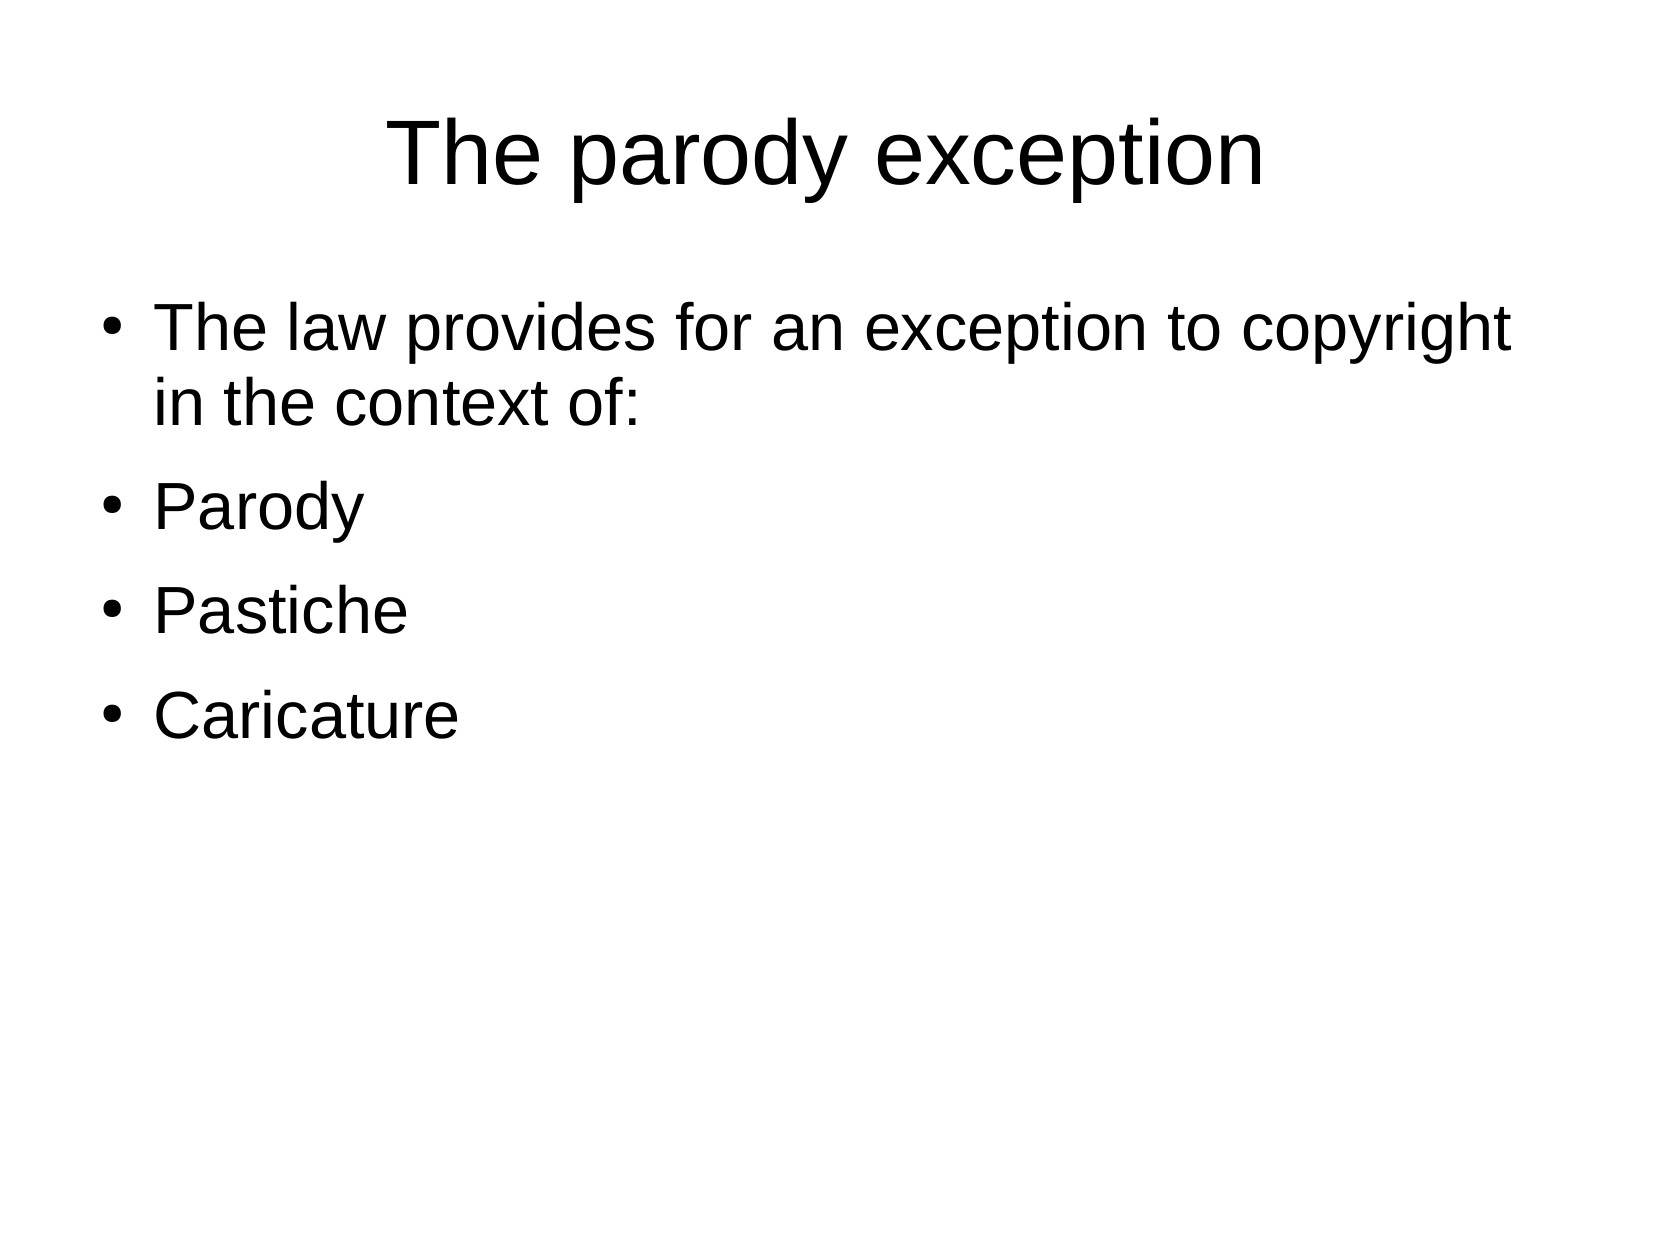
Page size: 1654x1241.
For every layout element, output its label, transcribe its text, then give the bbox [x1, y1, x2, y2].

list The law provides for an exception to copyright in the context of: Parody Pastiche Caricature [82, 290, 1538, 1010]
title The parody exception [82, 49, 1571, 257]
